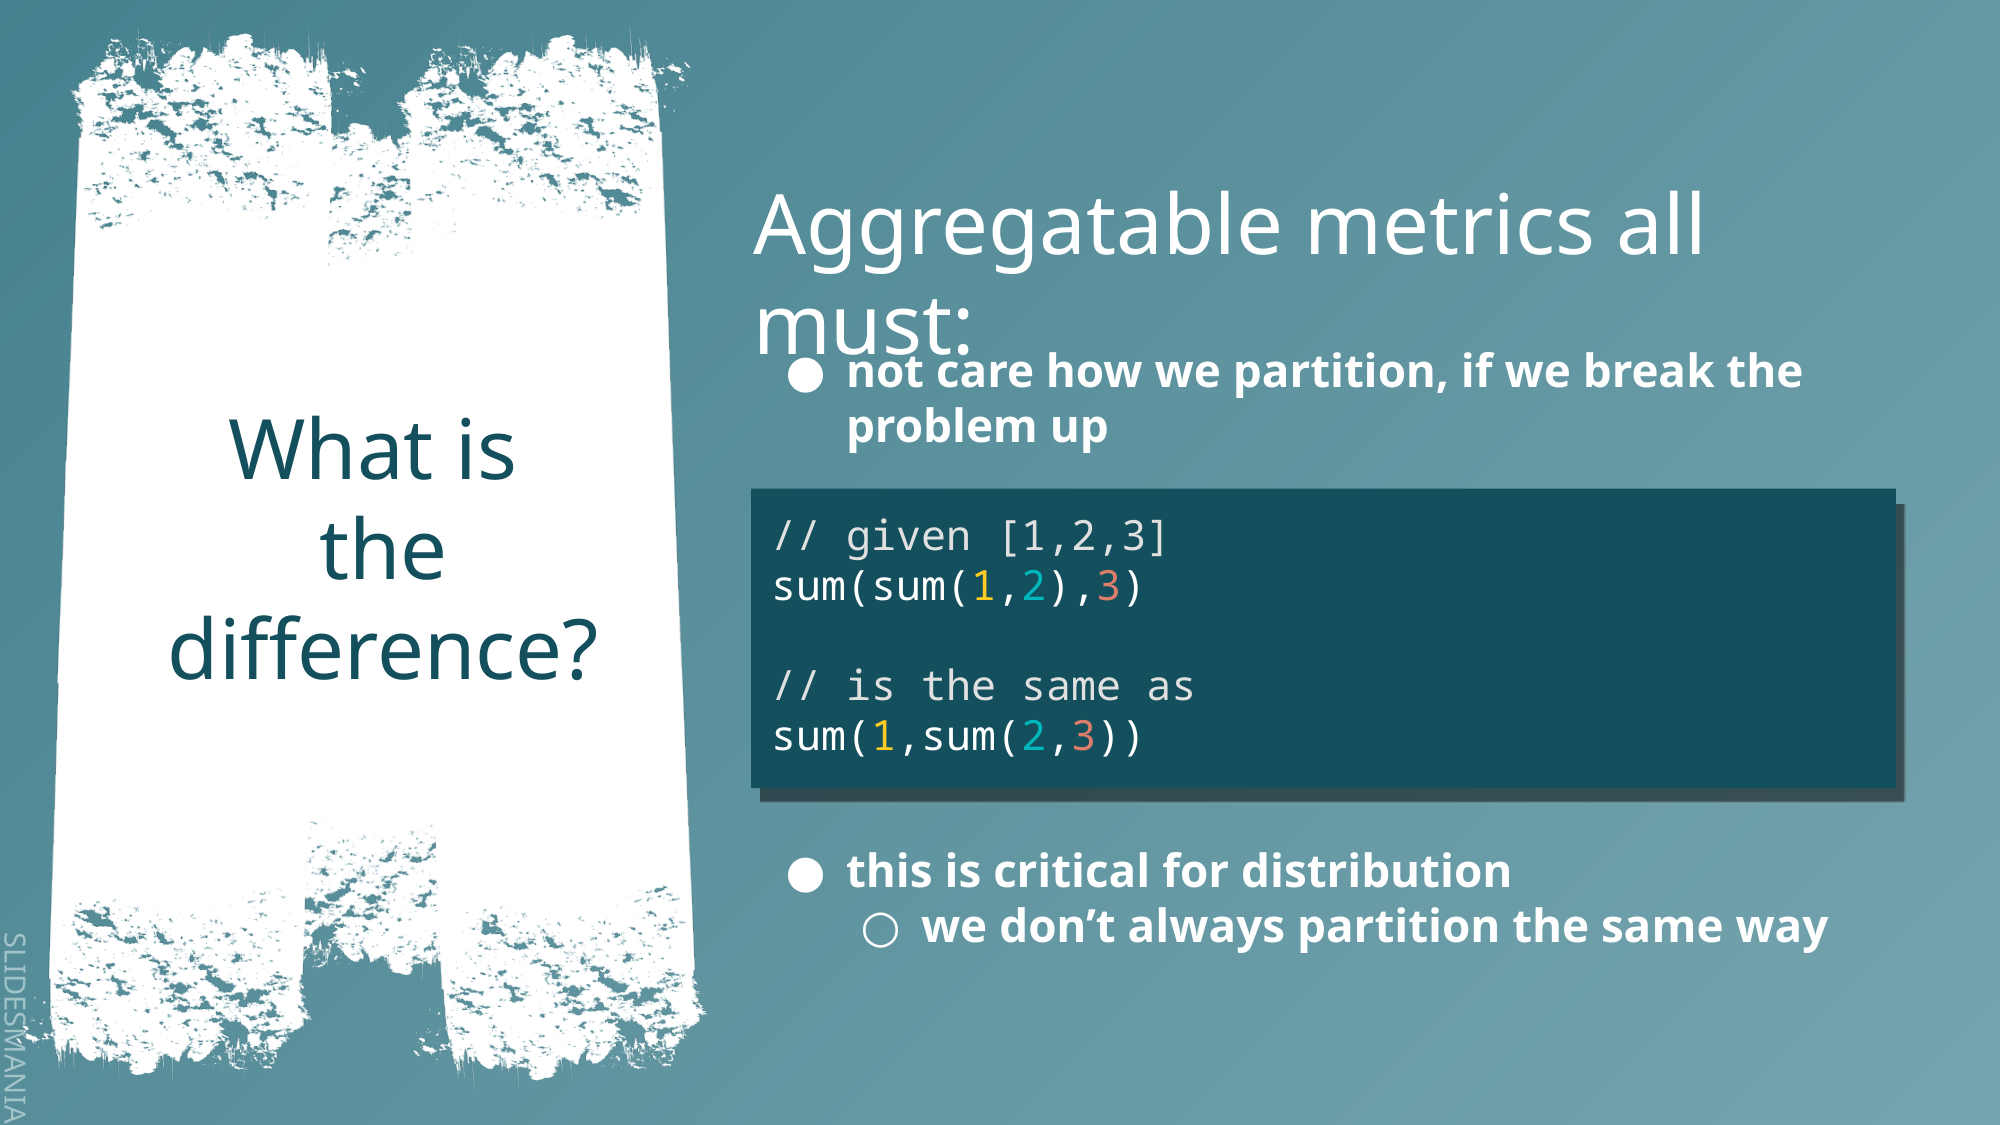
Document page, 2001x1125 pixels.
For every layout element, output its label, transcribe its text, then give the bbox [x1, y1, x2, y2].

title Aggregatable metrics all must: [733, 151, 1946, 277]
picture [16, 23, 708, 1092]
list // given [1,2,3] sum(sum(1,2),3) // is the same as sum(1,sum(2,3)) [751, 488, 1896, 789]
title What is the difference? [83, 162, 684, 931]
list this is critical for distribution we don’t always partition the same way [751, 821, 1896, 957]
list not care how we partition, if we break the problem up [751, 321, 1896, 457]
